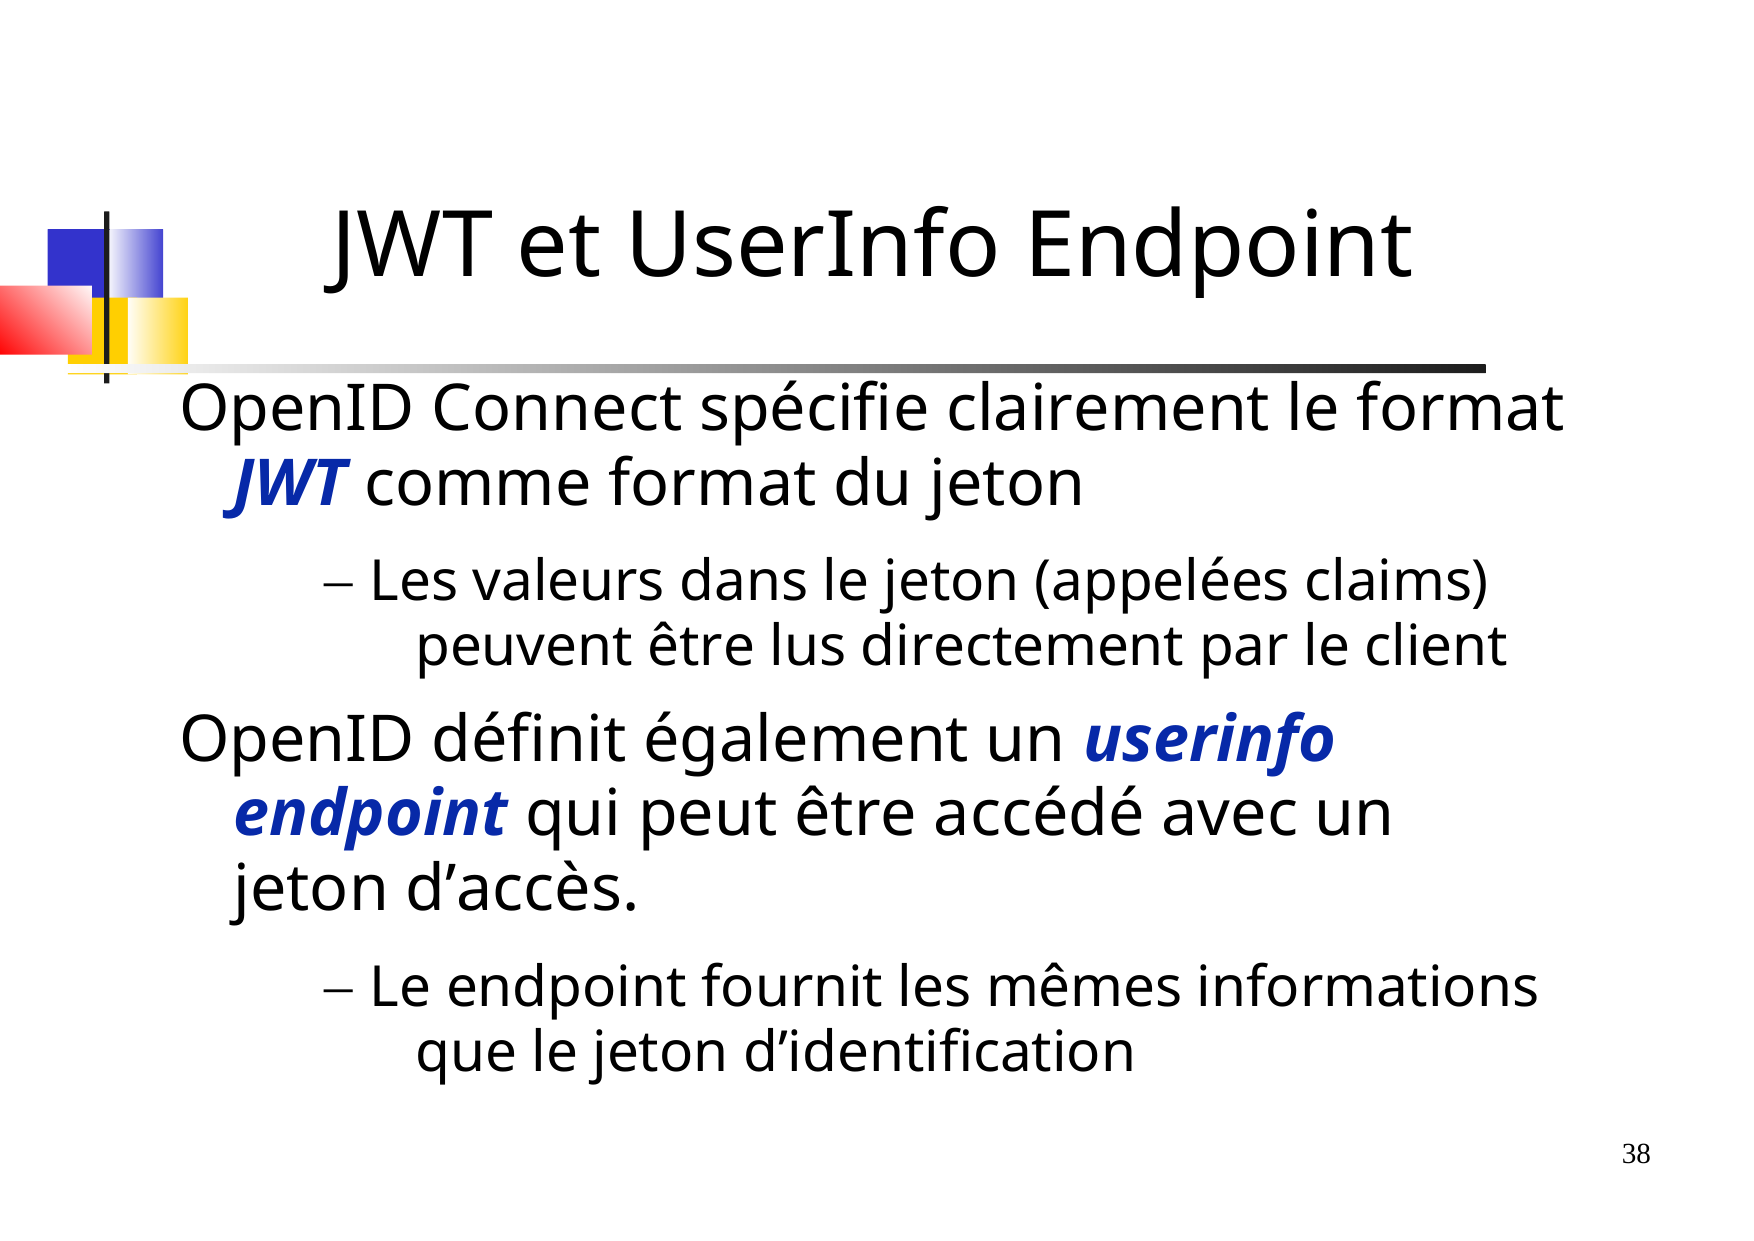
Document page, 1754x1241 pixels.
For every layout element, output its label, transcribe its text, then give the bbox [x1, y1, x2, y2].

title JWT et UserInfo Endpoint [179, 139, 1567, 351]
list OpenID Connect spécifie clairement le format JWT comme format du jeton Les valeurs dans le jeton (appelées claims) peuvent être lus directement par le client OpenID définit également un userinfo endpoint qui peut être accédé avec un jeton d’accès. Le endpoint fournit les mêmes informations que le jeton d’identification [179, 371, 1567, 1091]
